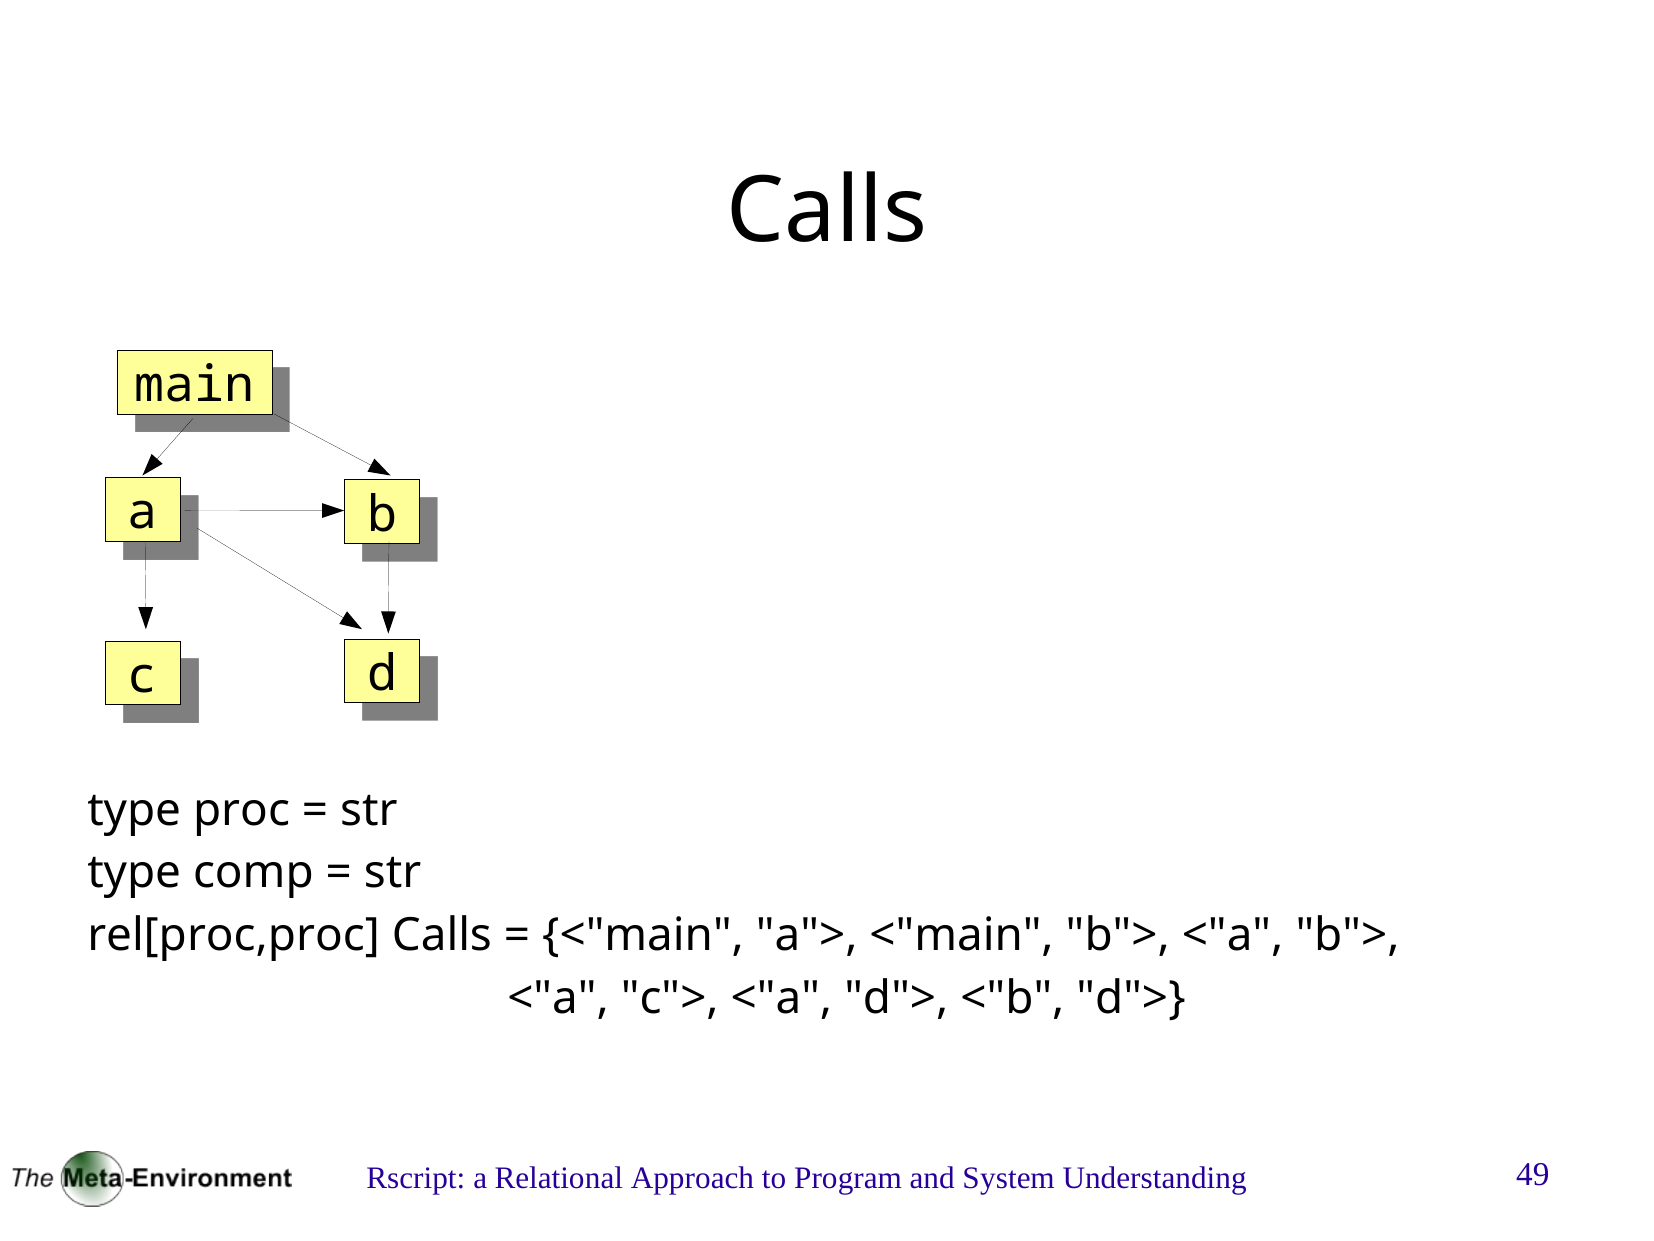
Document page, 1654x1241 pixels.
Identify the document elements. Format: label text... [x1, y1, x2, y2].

text_box a [105, 477, 181, 542]
text_box c [105, 641, 181, 705]
text_box type proc = str type comp = str rel[proc,proc] Calls = {<"main", "a">, <"main", "b">, <"a", "b">, <"a", "c">, <"a", "d">, <"b", "d">} [87, 776, 1418, 1032]
picture [12, 1151, 292, 1207]
title Calls [121, 102, 1534, 311]
text_box d [344, 639, 420, 703]
text_box b [344, 479, 420, 544]
text_box main [117, 350, 273, 415]
